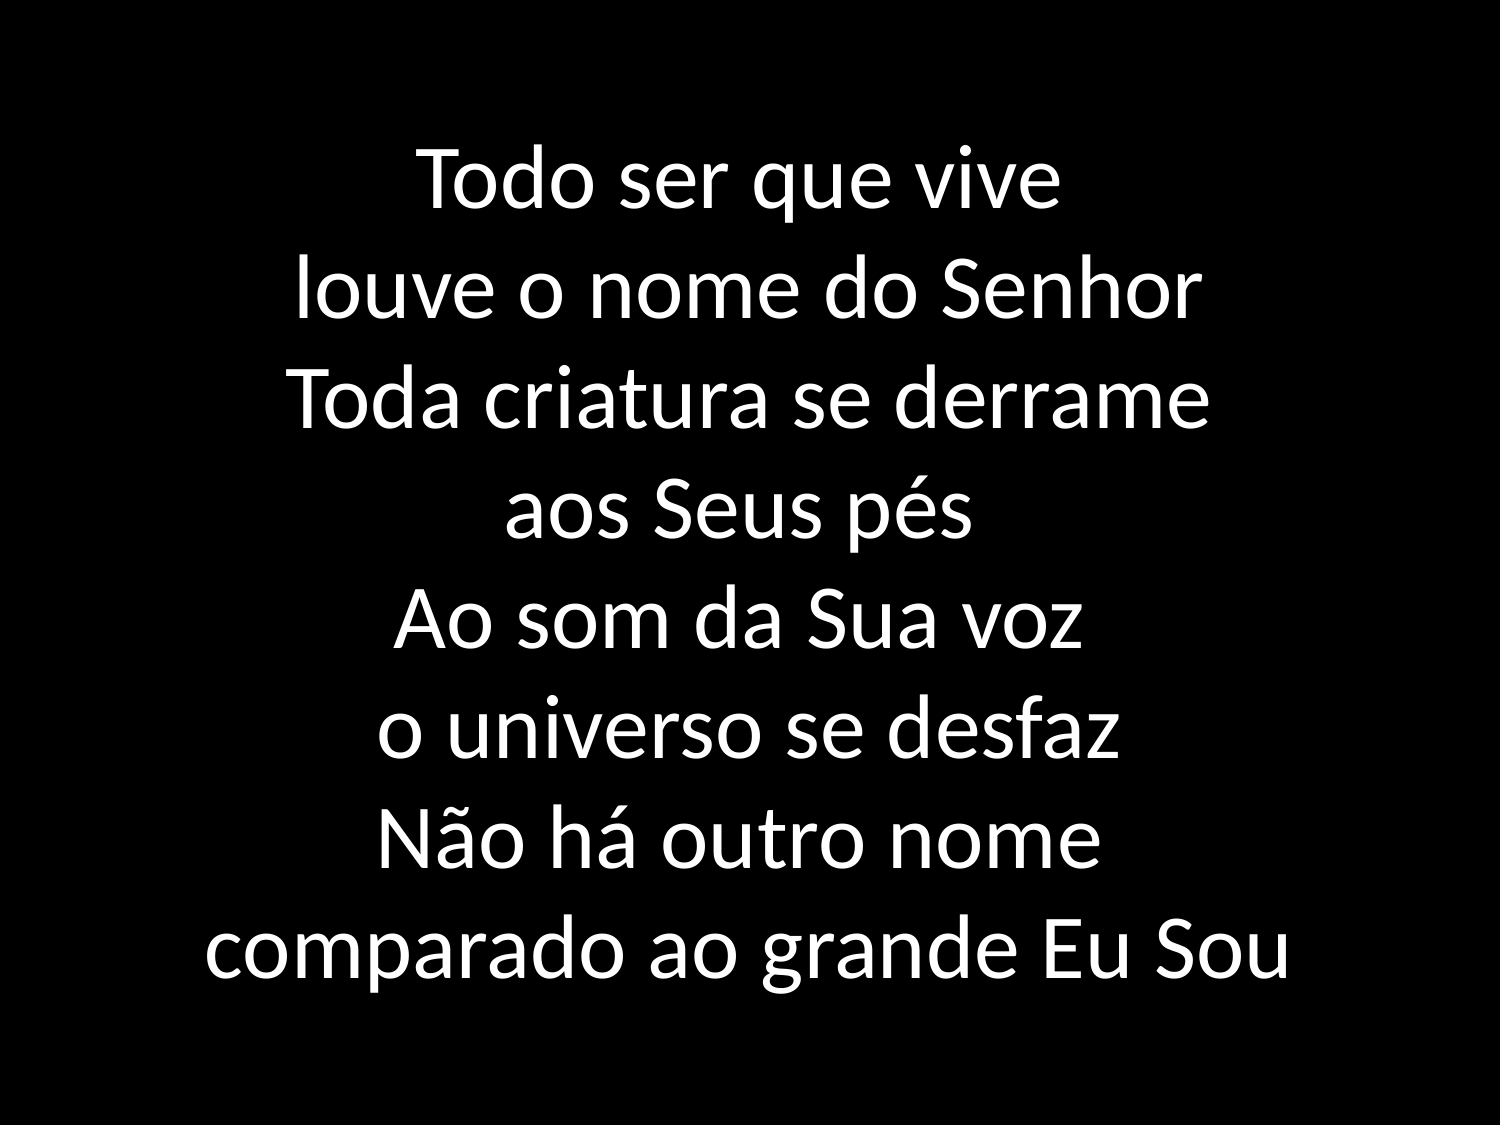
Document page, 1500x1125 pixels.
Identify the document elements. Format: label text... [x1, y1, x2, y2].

title Todo ser que vive louve o nome do Senhor Toda criatura se derrame aos Seus pés Ao som da Sua voz o universo se desfaz Não há outro nome comparado ao grande Eu Sou [23, 23, 1477, 1090]
